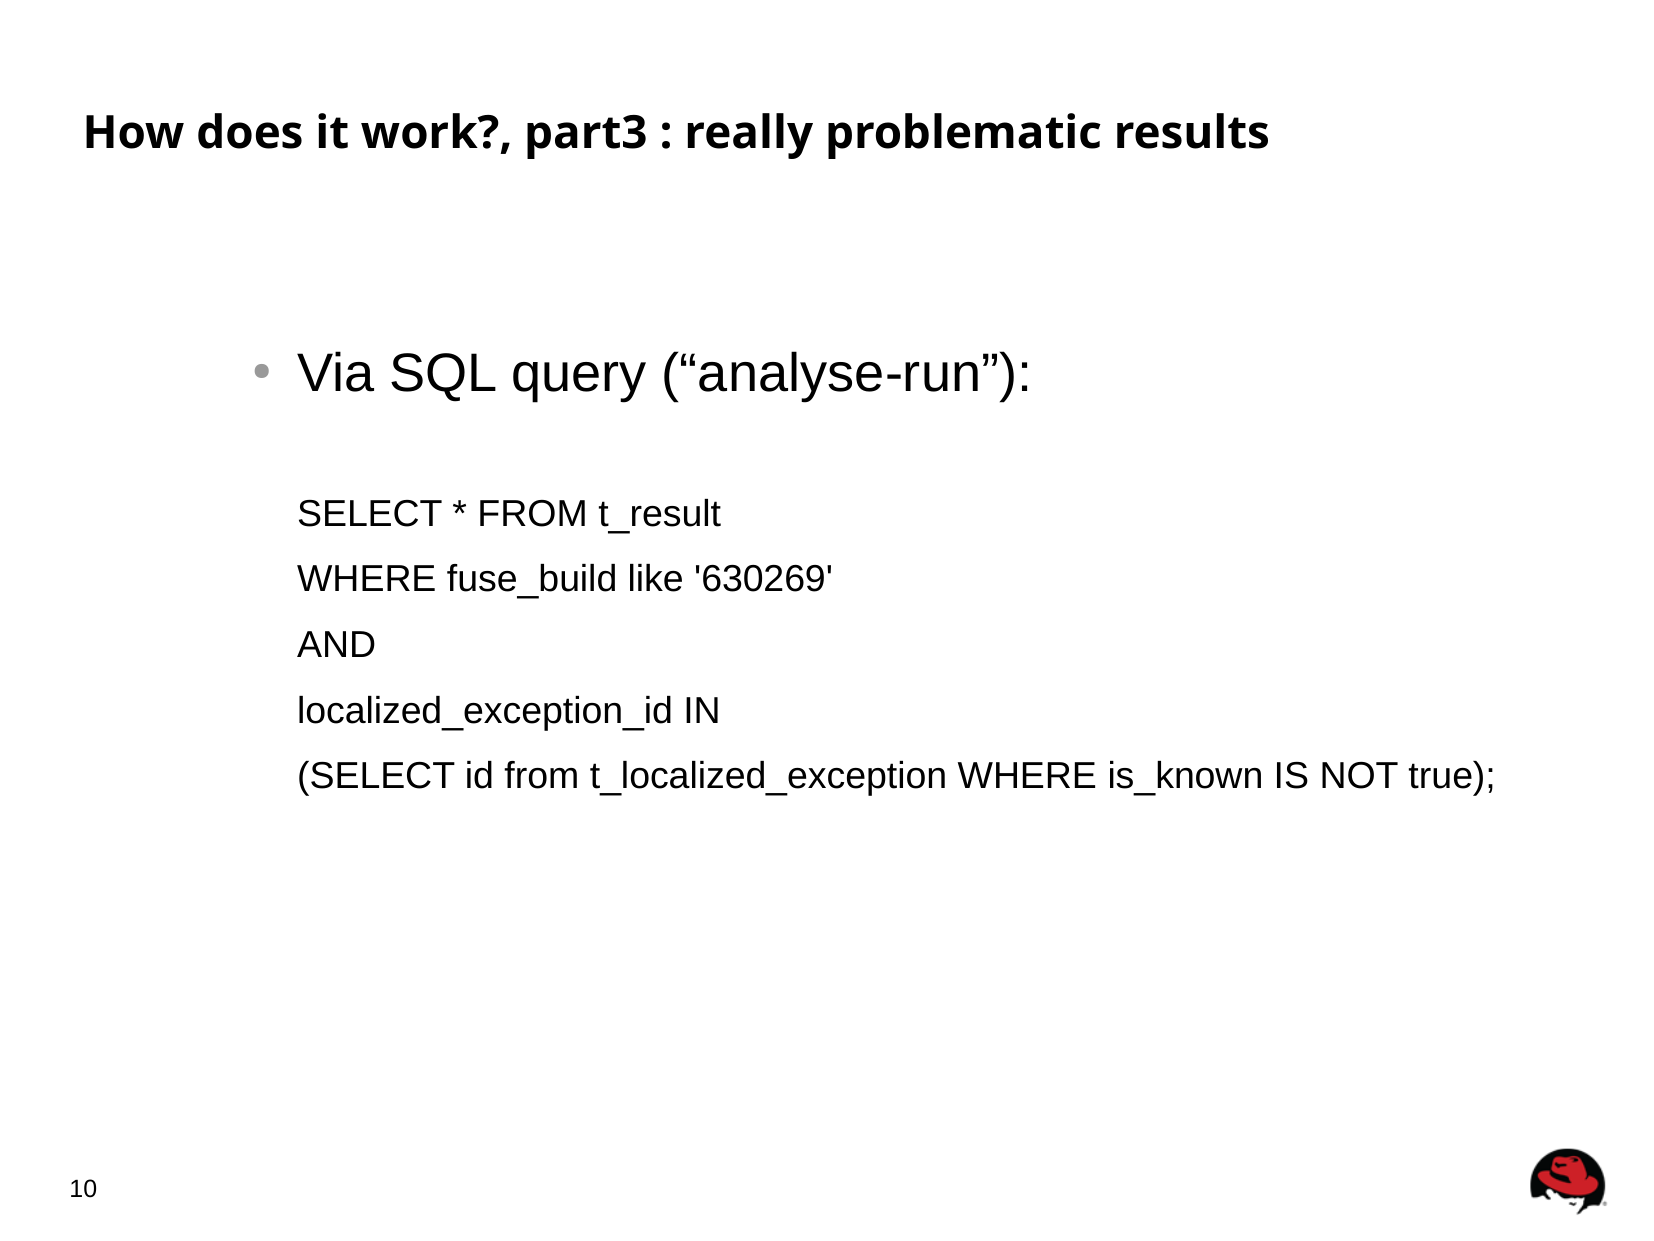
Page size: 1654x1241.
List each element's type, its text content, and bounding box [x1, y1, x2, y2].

title How does it work?, part3 : really problematic results [82, 37, 1571, 226]
picture [1529, 1146, 1613, 1224]
list Via SQL query (“analyse-run”): SELECT * FROM t_result WHERE fuse_build like '630269' AND localized_exception_id IN (SELECT id from t_localized_exception WHERE is_known IS NOT true); [86, 238, 1576, 1129]
